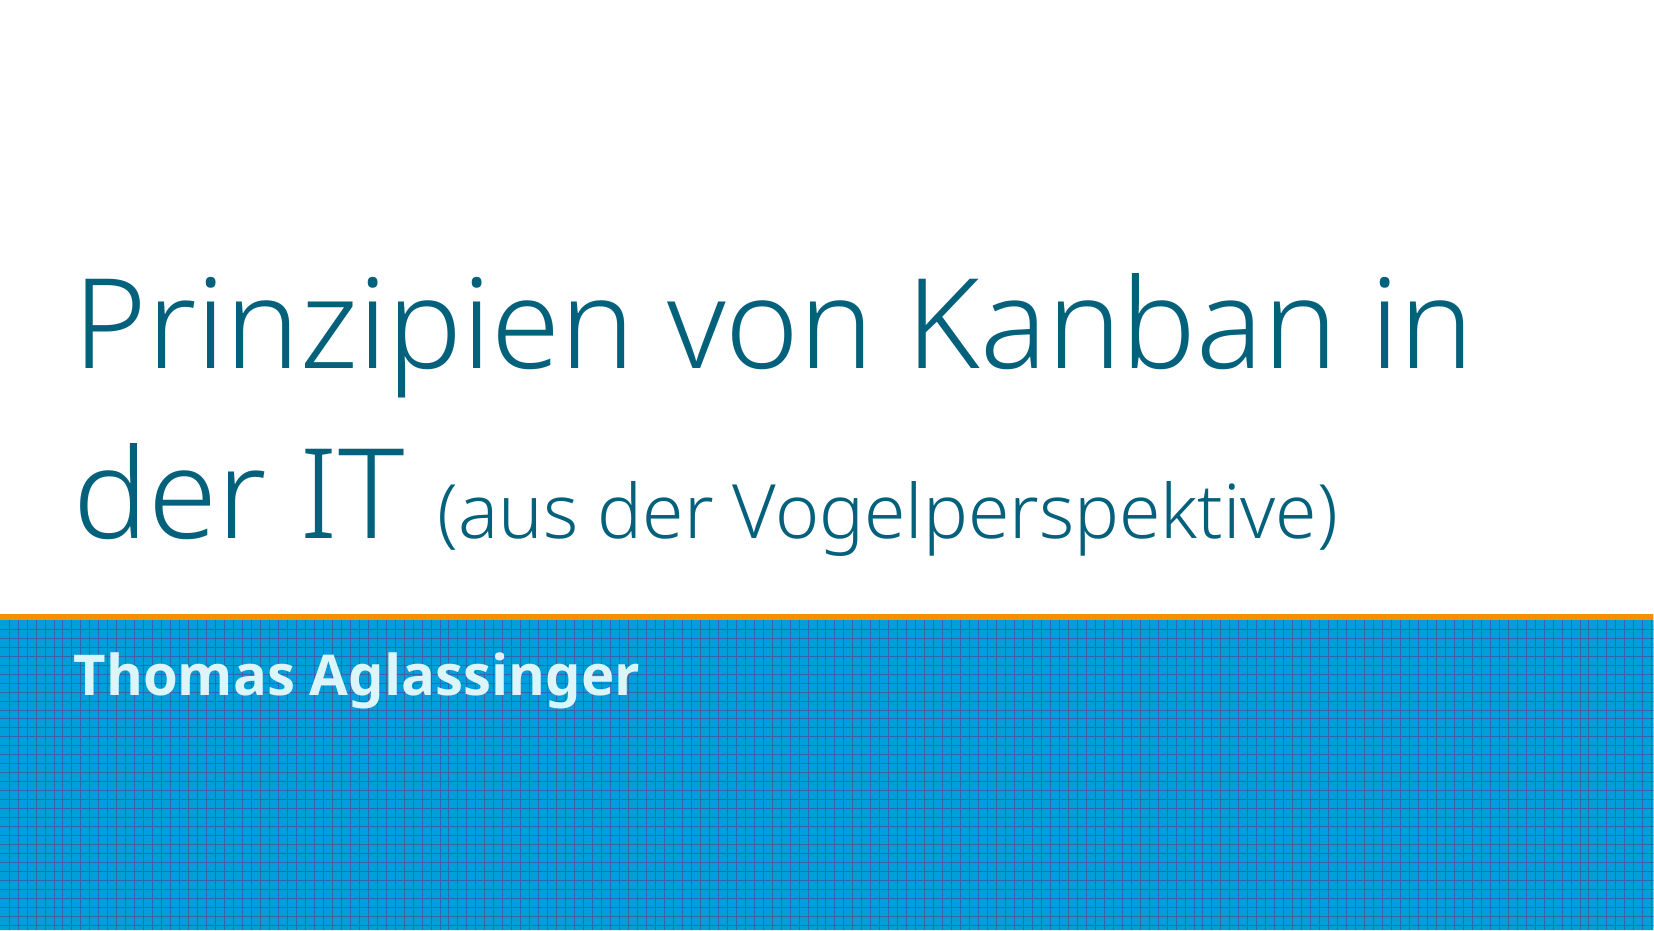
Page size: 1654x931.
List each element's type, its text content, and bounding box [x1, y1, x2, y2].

subtitle Thomas Aglassinger [73, 634, 1551, 827]
title Prinzipien von Kanban in der IT (aus der Vogelperspektive) [73, 44, 1551, 576]
